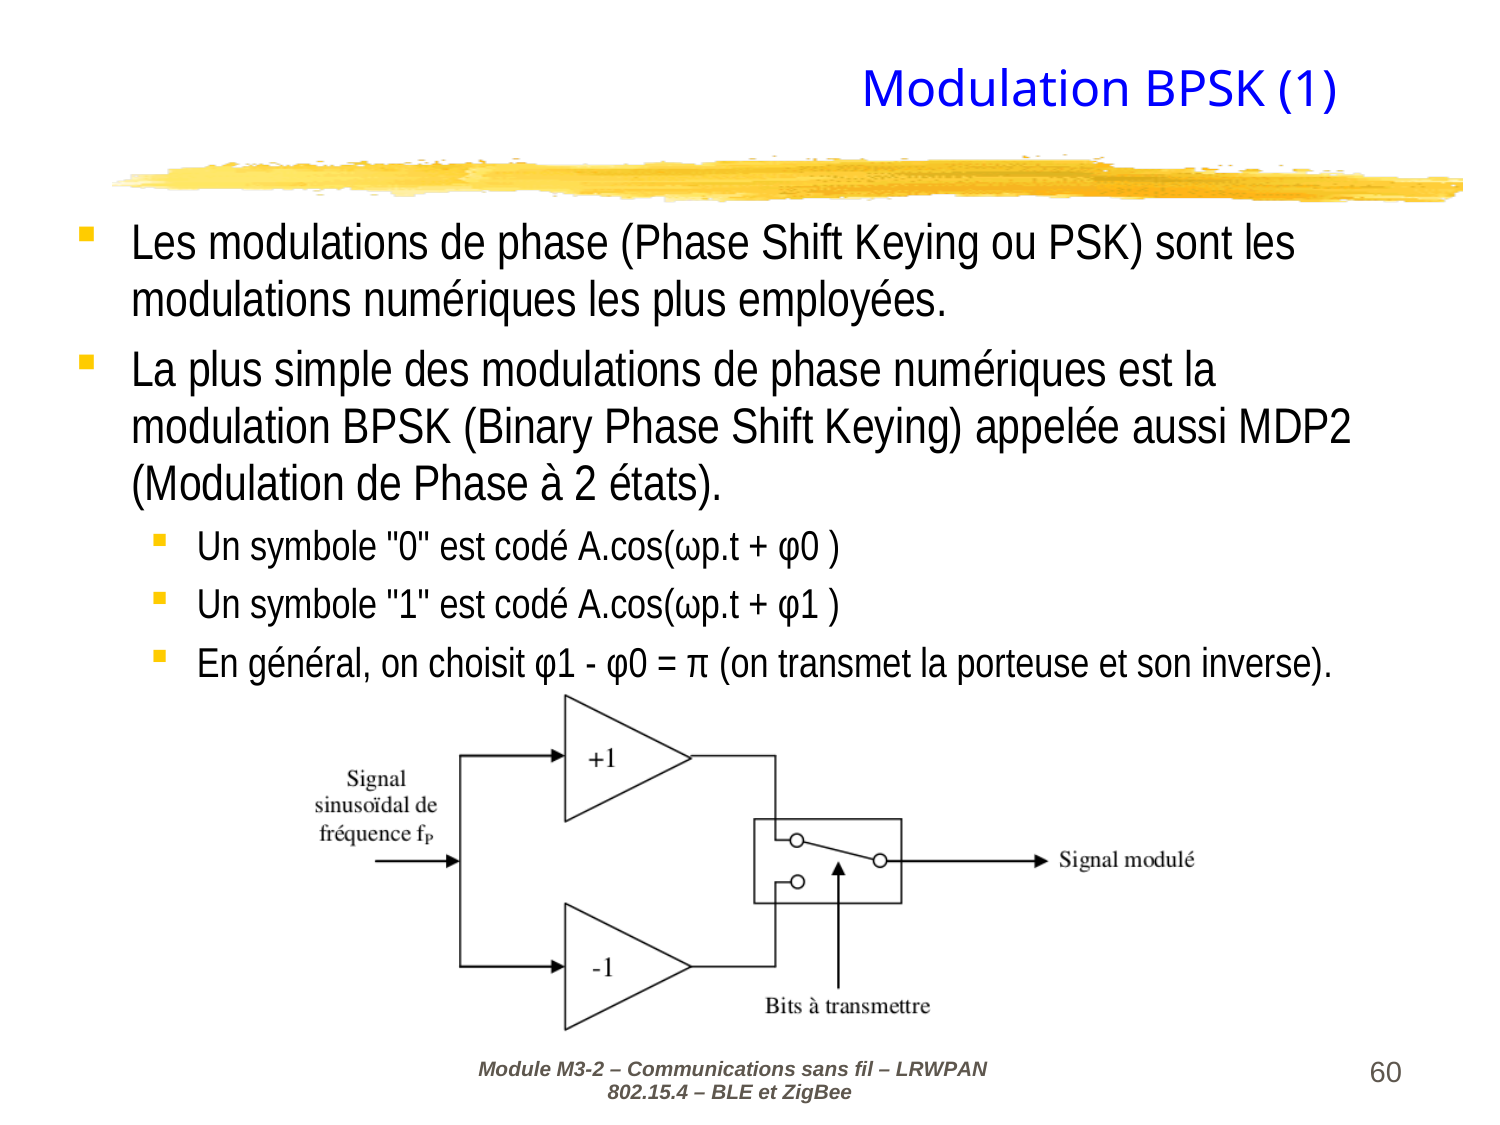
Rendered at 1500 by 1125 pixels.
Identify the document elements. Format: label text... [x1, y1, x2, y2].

picture [112, 149, 1463, 213]
picture [298, 685, 1219, 1049]
title Modulation BPSK (1) [62, 37, 1338, 138]
list Les modulations de phase (Phase Shift Keying ou PSK) sont les modulations numériques les plus employées. La plus simple des modulations de phase numériques est la modulation BPSK (Binary Phase Shift Keying) appelée aussi MDP2 (Modulation de Phase à 2 états). Un symbole "0" est codé A.cos(ωp.t + φ0 ) Un symbole "1" est codé A.cos(ωp.t + φ1 ) En général, on choisit φ1 - φ0 = π (on transmet la porteuse et son inverse). [74, 212, 1417, 764]
